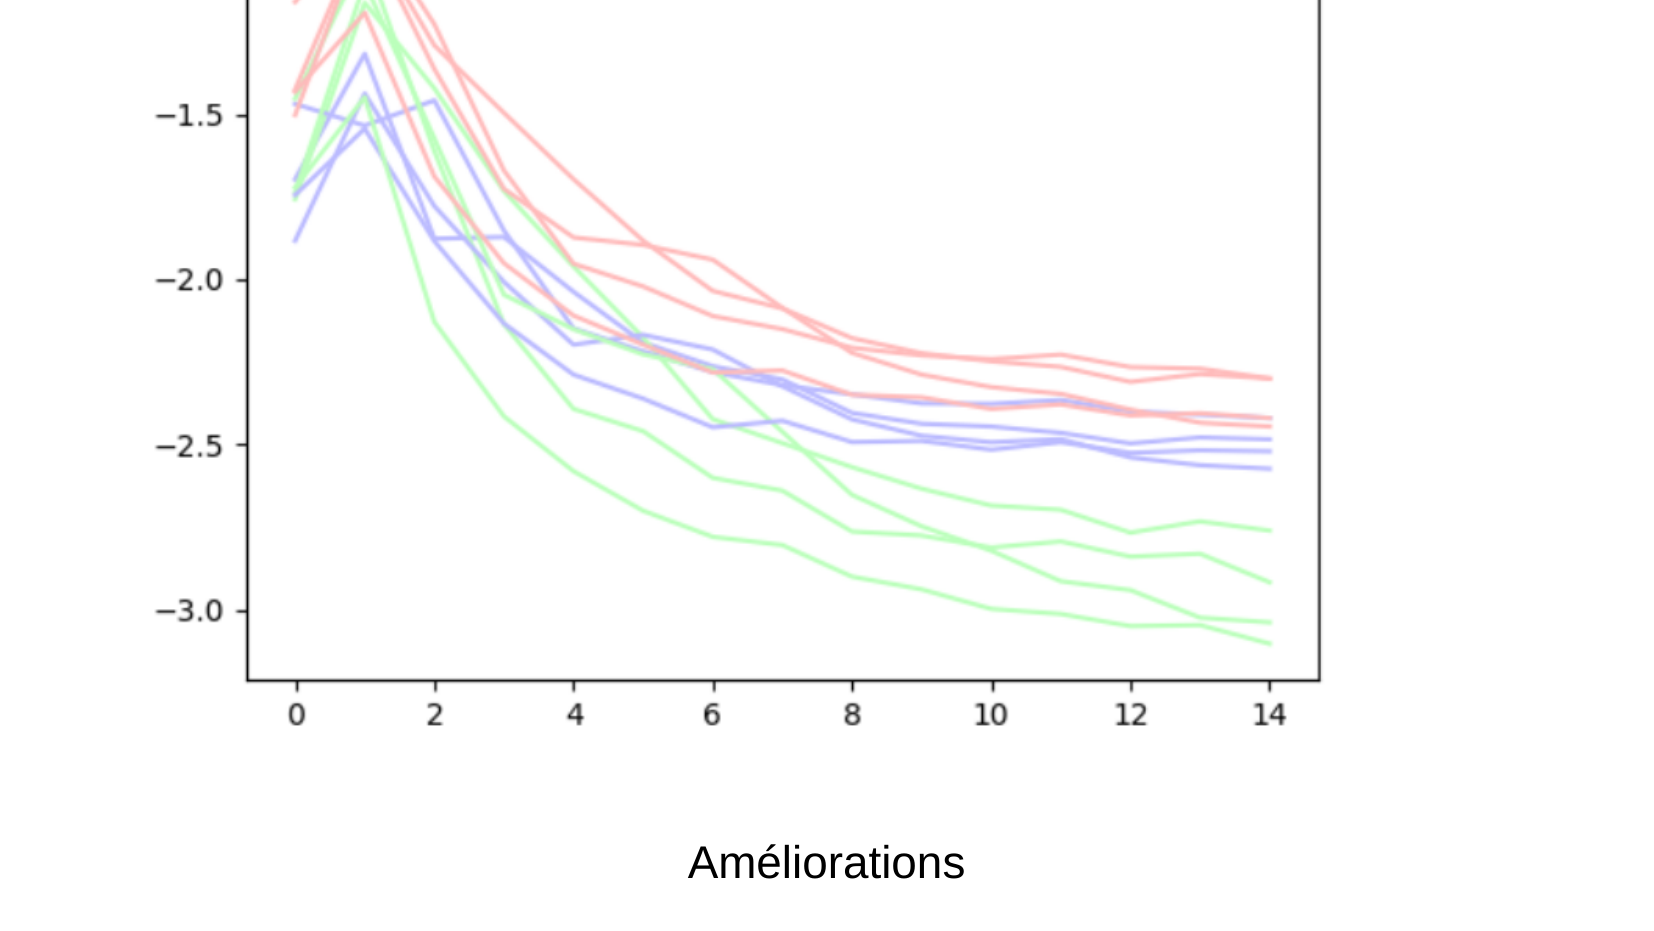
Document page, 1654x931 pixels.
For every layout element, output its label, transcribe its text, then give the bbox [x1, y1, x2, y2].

picture [150, 0, 1332, 735]
subtitle Améliorations [0, 795, 1654, 931]
